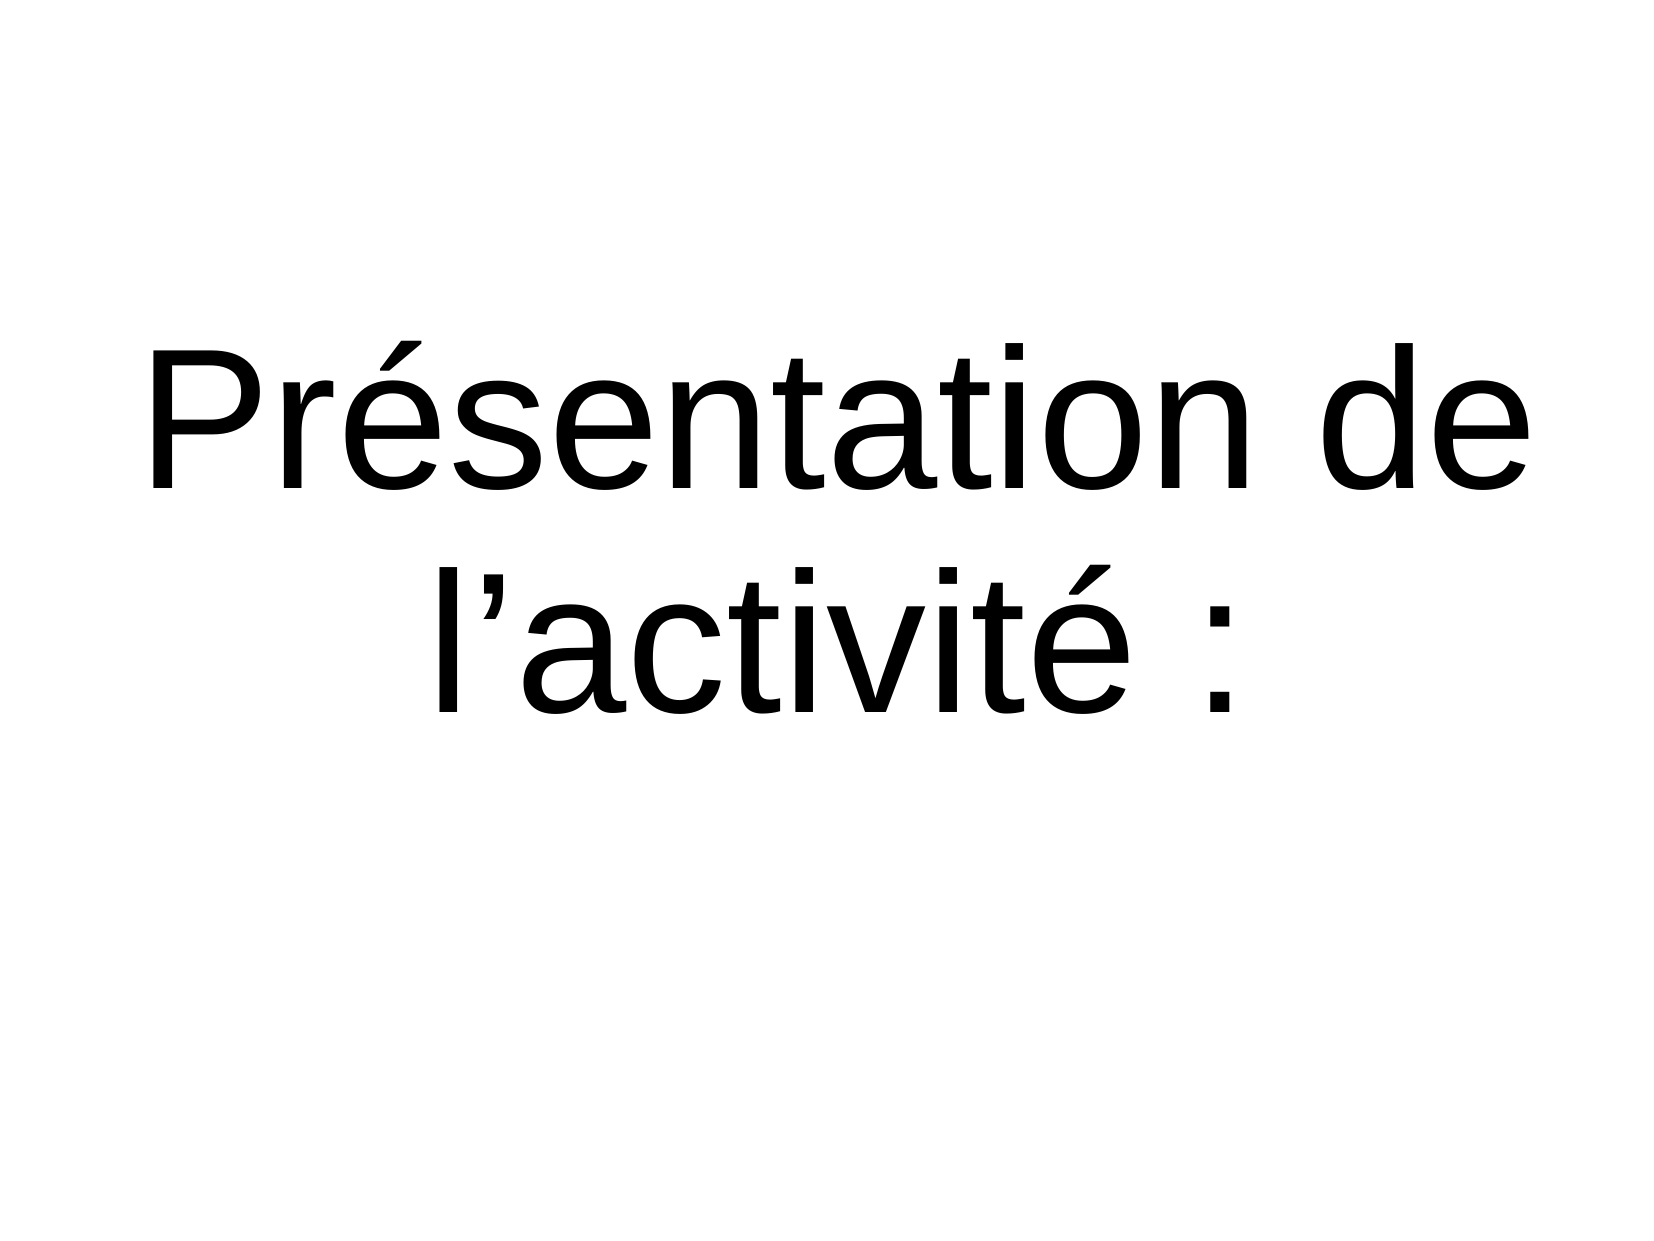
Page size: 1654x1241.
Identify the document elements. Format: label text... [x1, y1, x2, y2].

title Présentation de l’activité : [10, 295, 1654, 768]
